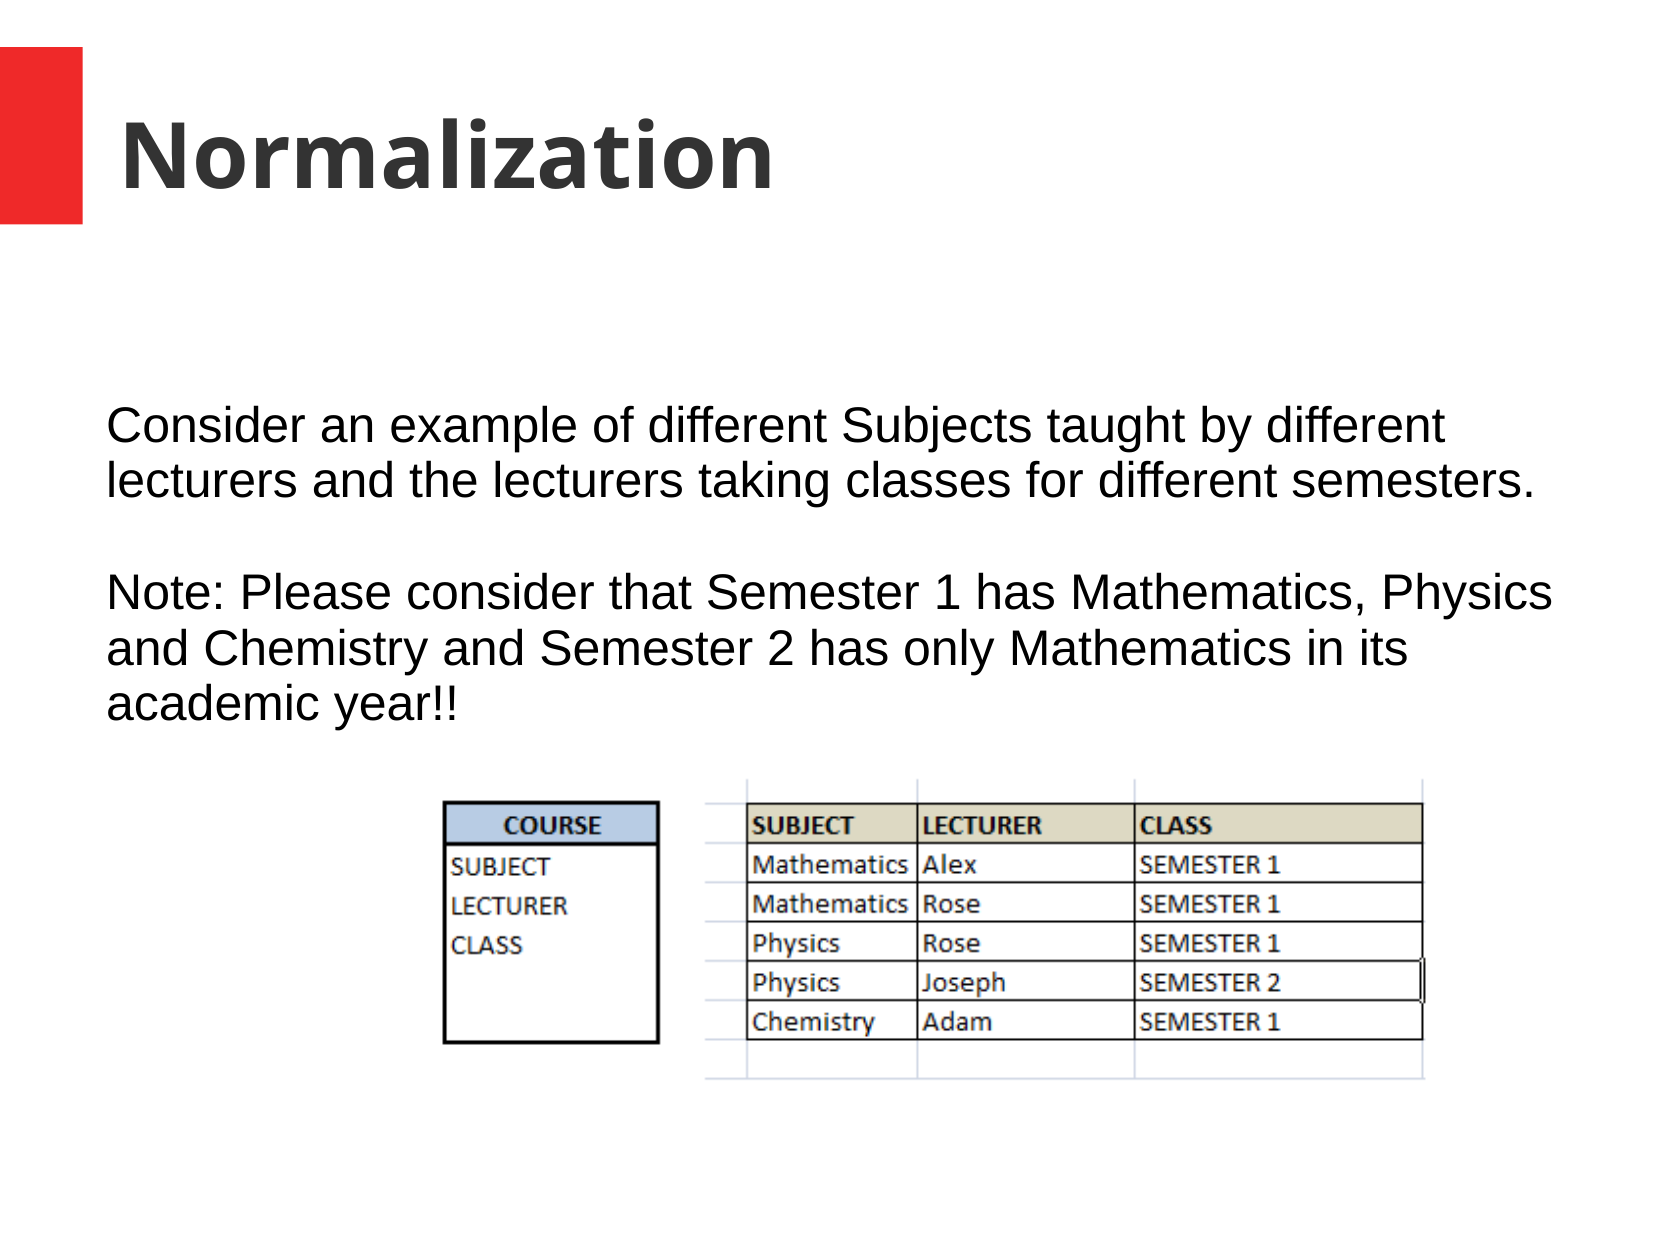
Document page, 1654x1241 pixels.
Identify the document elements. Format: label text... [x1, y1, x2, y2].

title Normalization [118, 49, 1571, 166]
subtitle Consider an example of different Subjects taught by different lecturers and the lecturers taking classes for different semesters. Note: Please consider that Semester 1 has Mathematics, Physics and Chemistry and Semester 2 has only Mathematics in its academic year!! [106, 166, 1595, 1241]
picture [404, 760, 1465, 1090]
